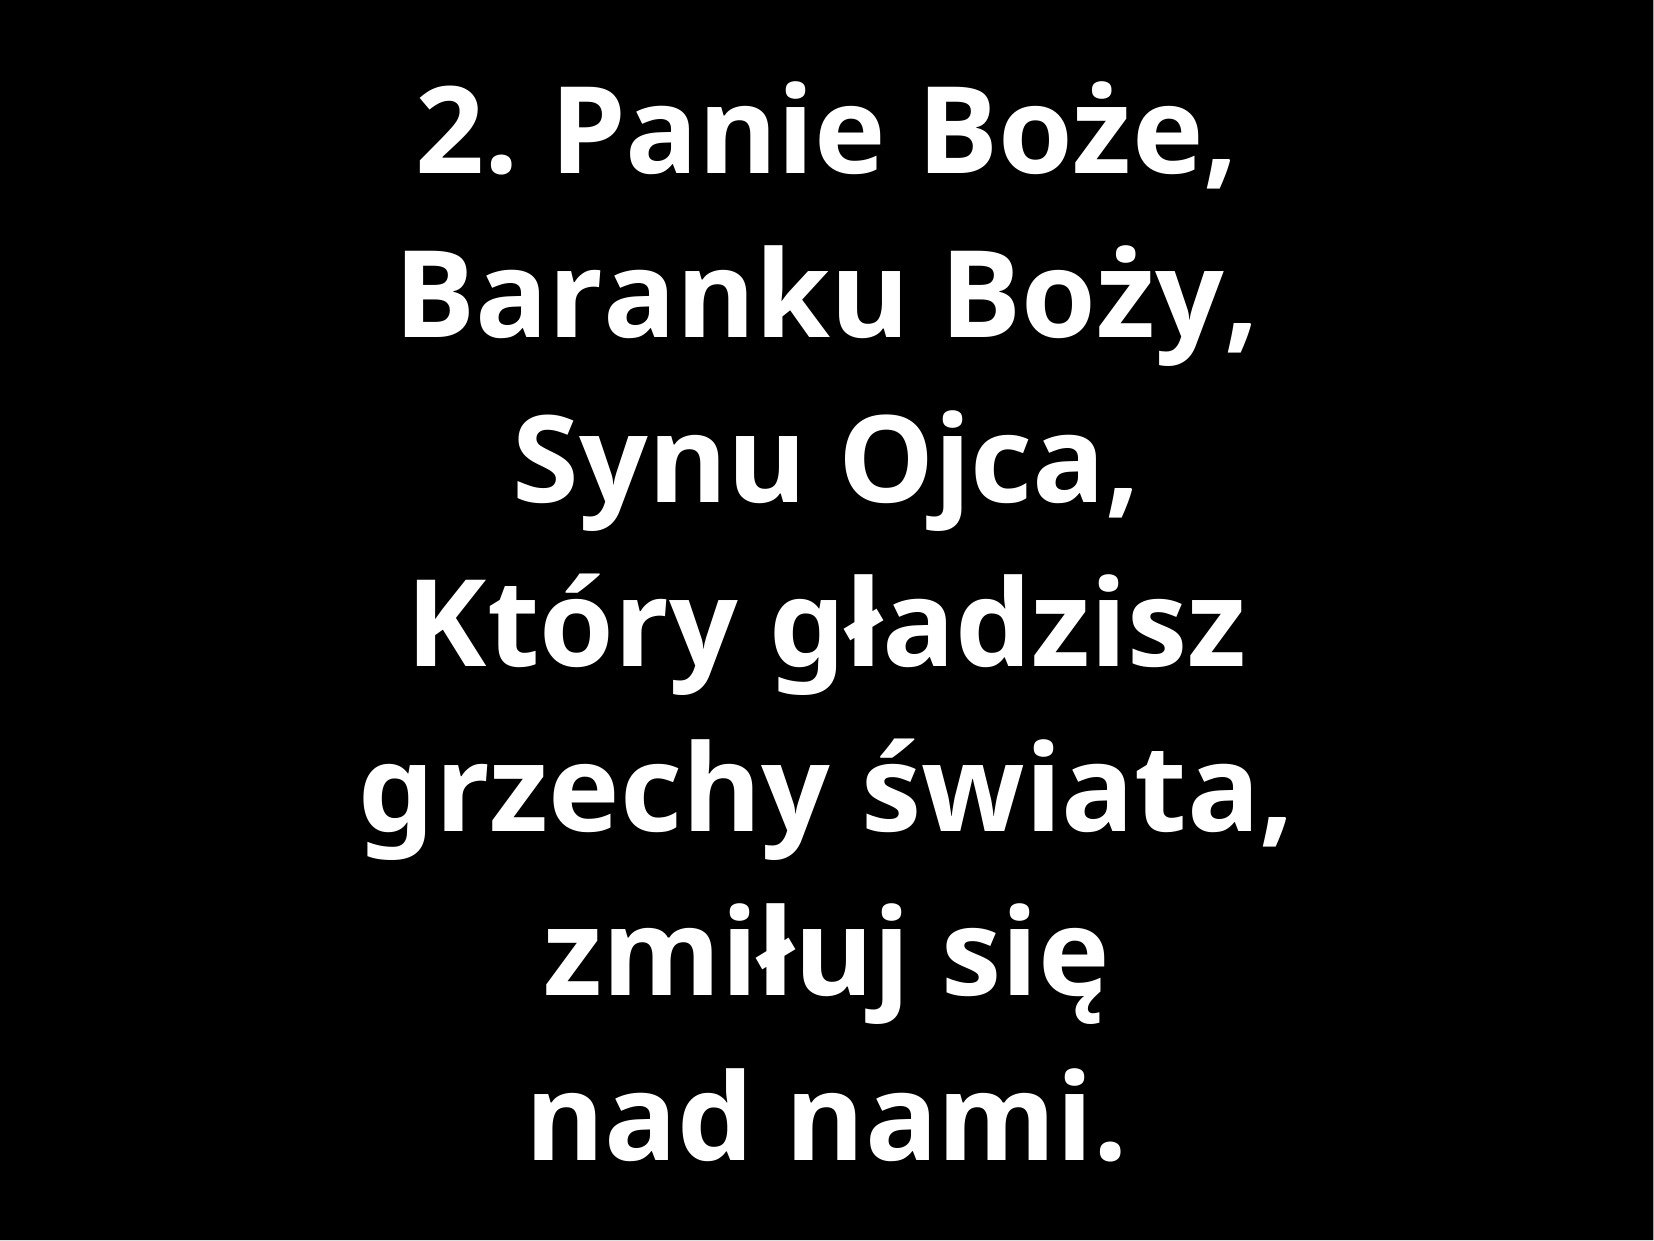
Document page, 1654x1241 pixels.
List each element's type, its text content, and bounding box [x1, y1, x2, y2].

title 2. Panie Boże, Baranku Boży, Synu Ojca, Który gładzisz grzechy świata, zmiłuj się nad nami. [0, 0, 1654, 1241]
